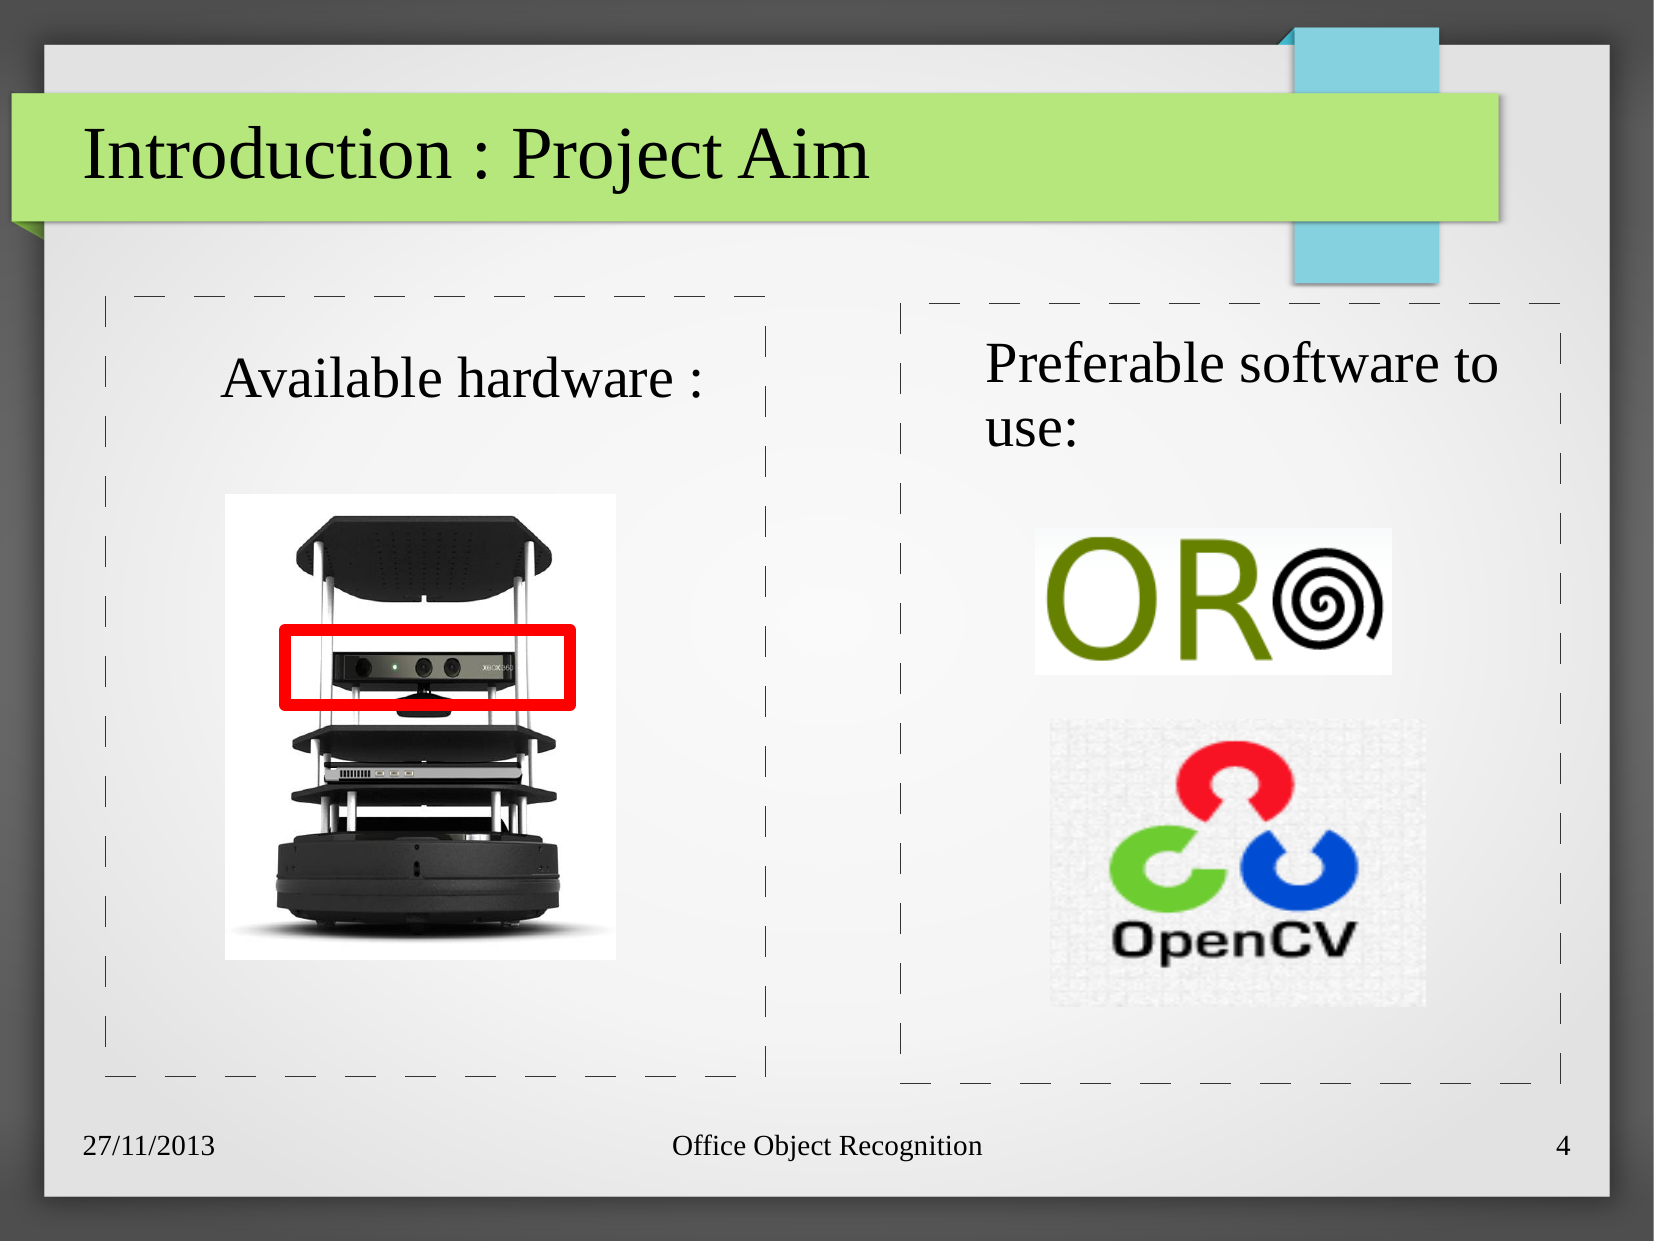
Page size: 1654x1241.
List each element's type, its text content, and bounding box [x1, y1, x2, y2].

list Preferable software to use: [915, 330, 1549, 541]
title Introduction : Project Aim [82, 94, 1264, 213]
list Available hardware : [150, 345, 784, 436]
picture [0, 0, 1654, 1241]
